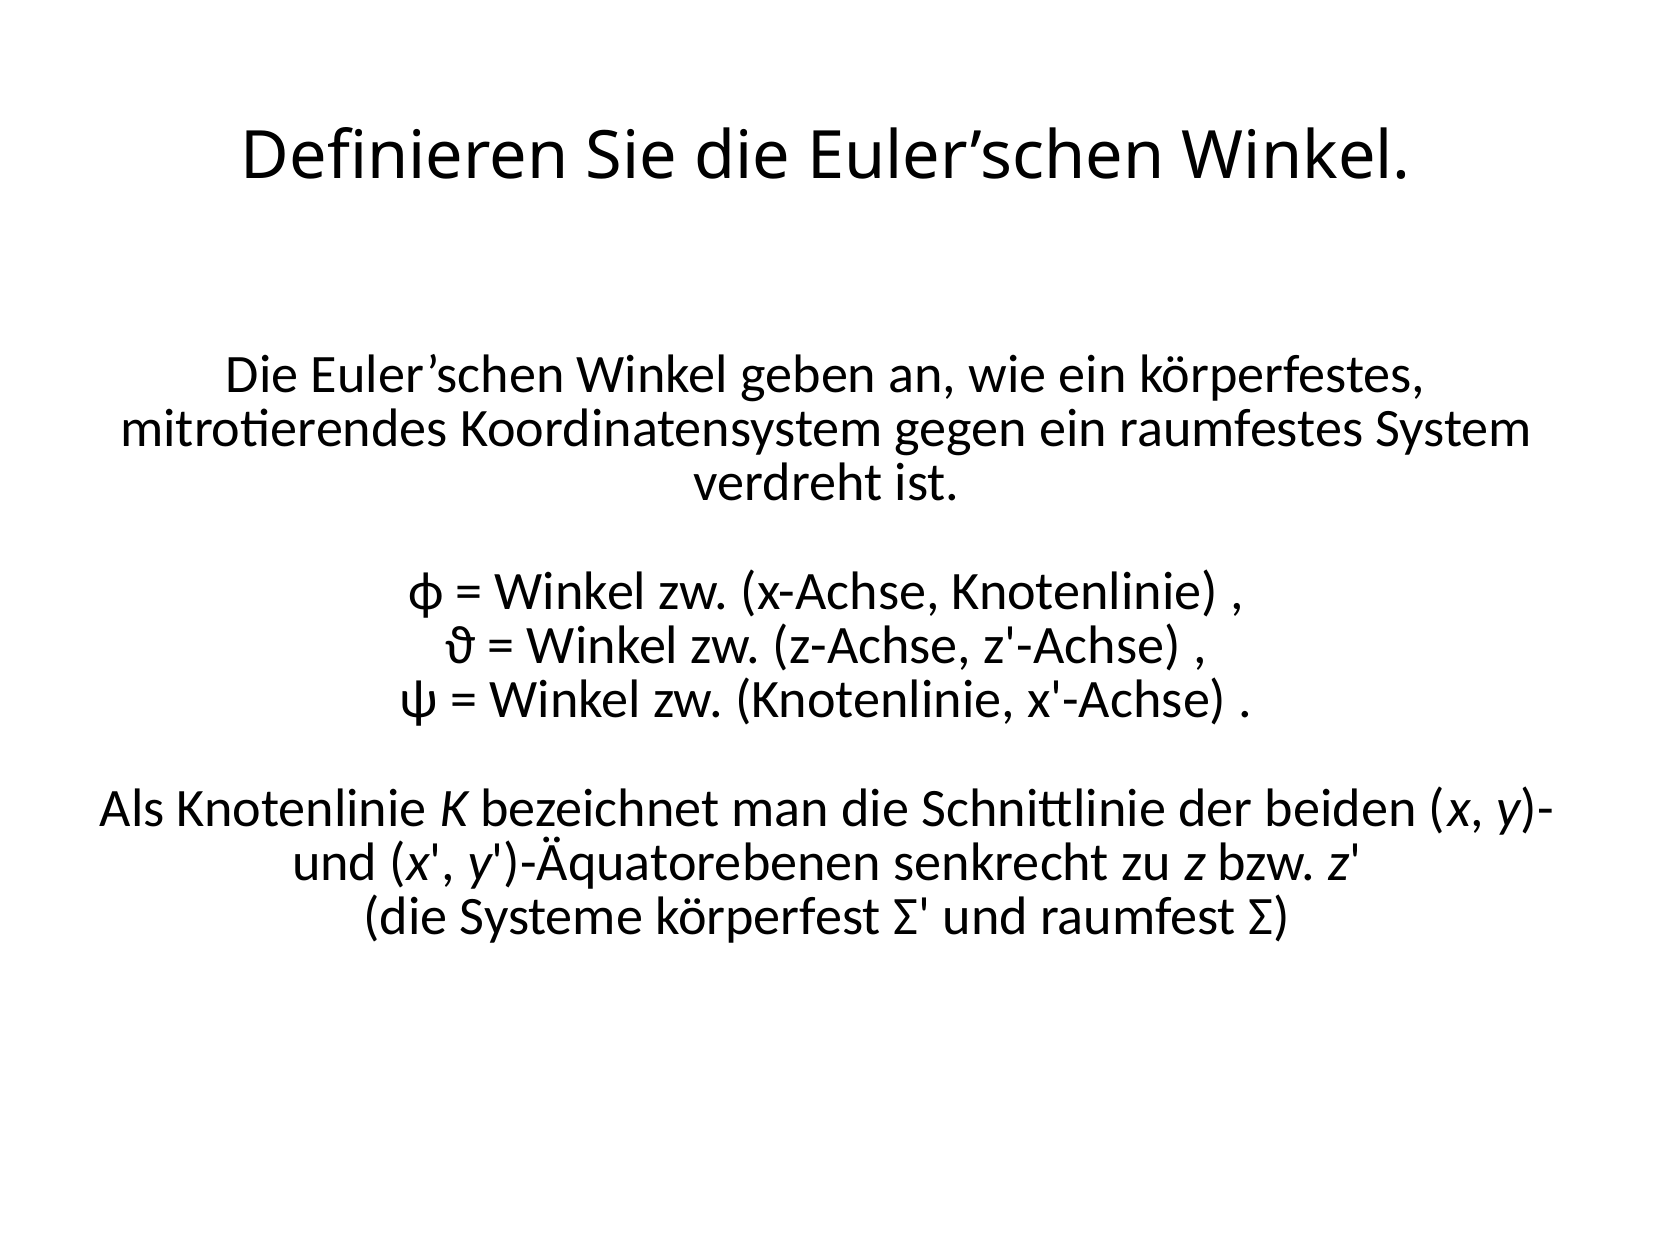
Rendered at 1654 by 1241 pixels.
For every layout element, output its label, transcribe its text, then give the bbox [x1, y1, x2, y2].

title Definieren Sie die Euler’schen Winkel. [82, 49, 1571, 257]
subtitle Die Euler’schen Winkel geben an, wie ein körperfestes, mitrotierendes Koordinatensystem gegen ein raumfestes System verdreht ist. ϕ = Winkel zw. (x-Achse, Knotenlinie) , ϑ = Winkel zw. (z-Achse, z'-Achse) , ψ = Winkel zw. (Knotenlinie, x'-Achse) . Als Knotenlinie K bezeichnet man die Schnittlinie der beiden (x, y)- und (x', y')-Äquatorebenen senkrecht zu z bzw. z' (die Systeme körperfest Σ' und raumfest Σ) [82, 285, 1571, 1015]
